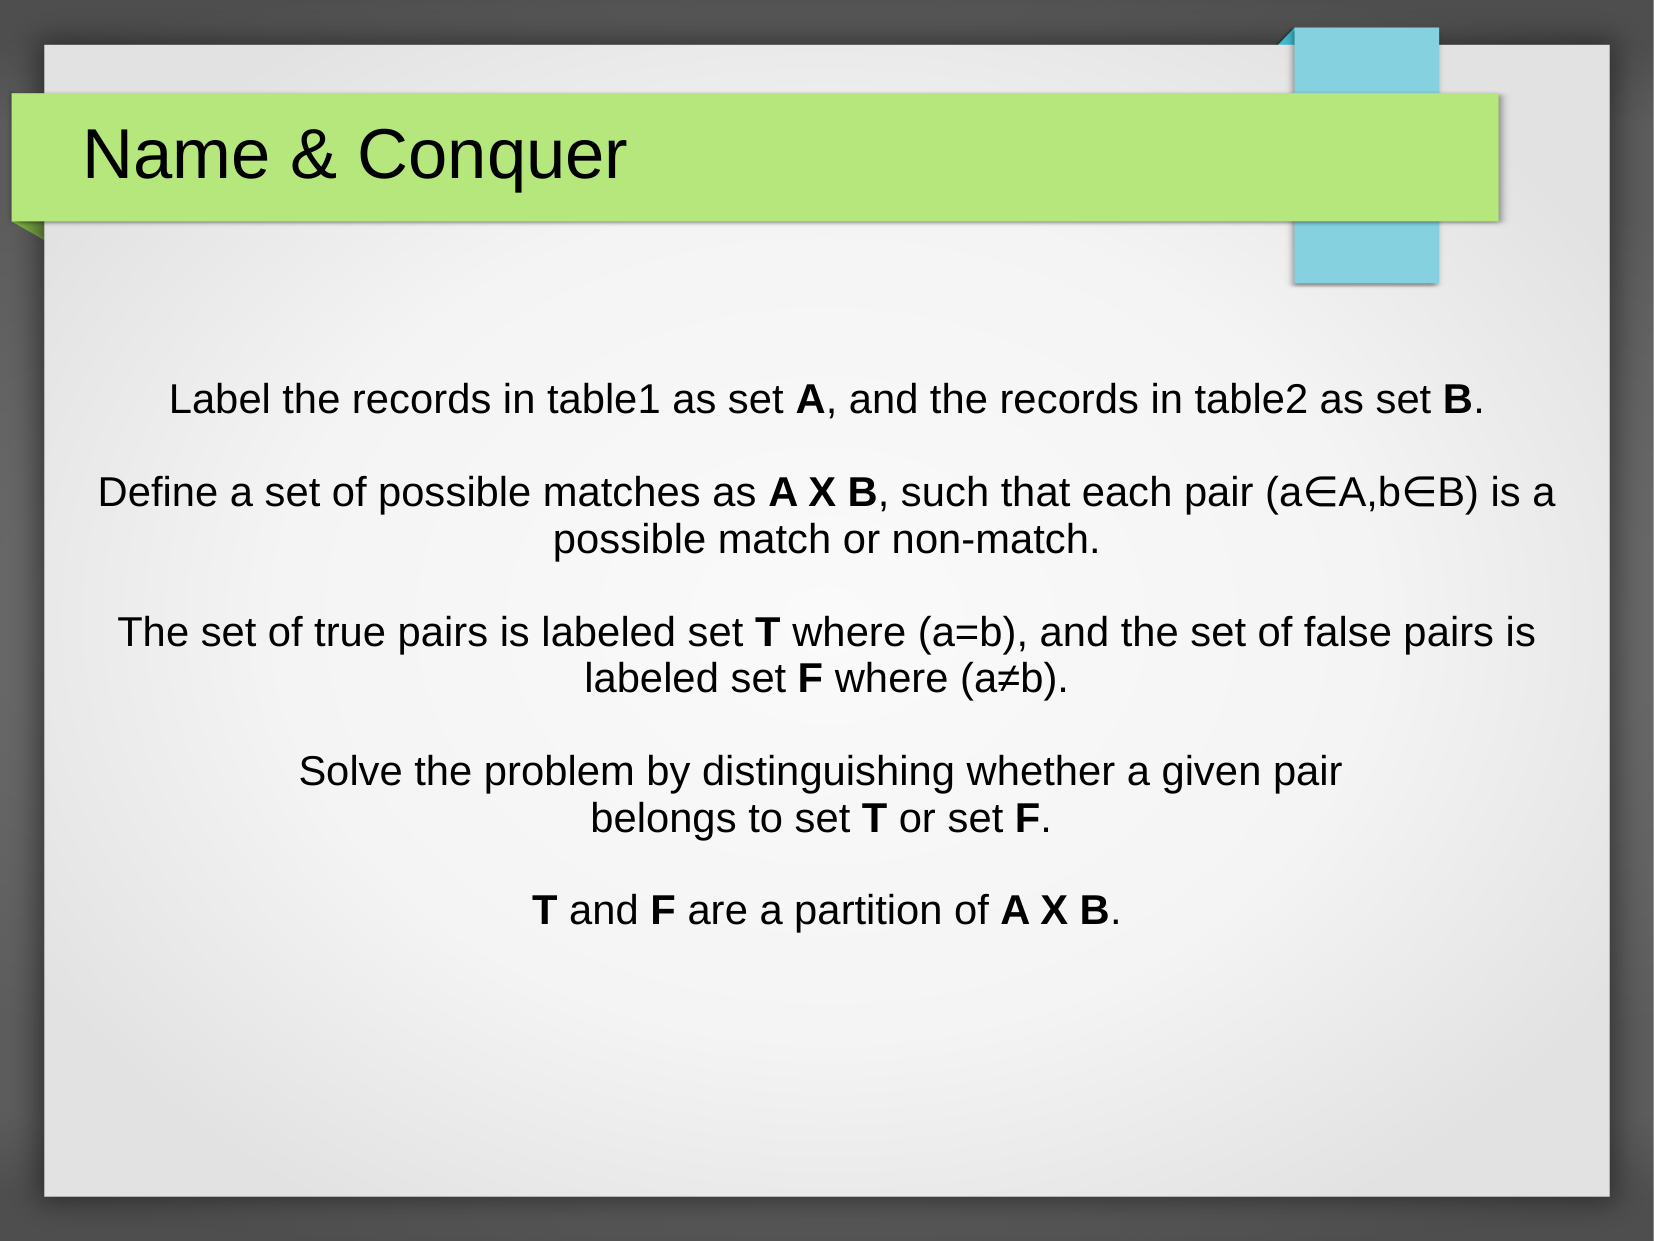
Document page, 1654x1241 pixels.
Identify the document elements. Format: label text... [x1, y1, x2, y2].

picture [0, 0, 1654, 1241]
title Name & Conquer [82, 94, 1264, 213]
subtitle Label the records in table1 as set A, and the records in table2 as set B. Define a set of possible matches as A X B, such that each pair (a∈A,b∈B) is a possible match or non-match. The set of true pairs is labeled set T where (a=b), and the set of false pairs is labeled set F where (a≠b). Solve the problem by distinguishing whether a given pair belongs to set T or set F. T and F are a partition of A X B. [82, 295, 1571, 1015]
